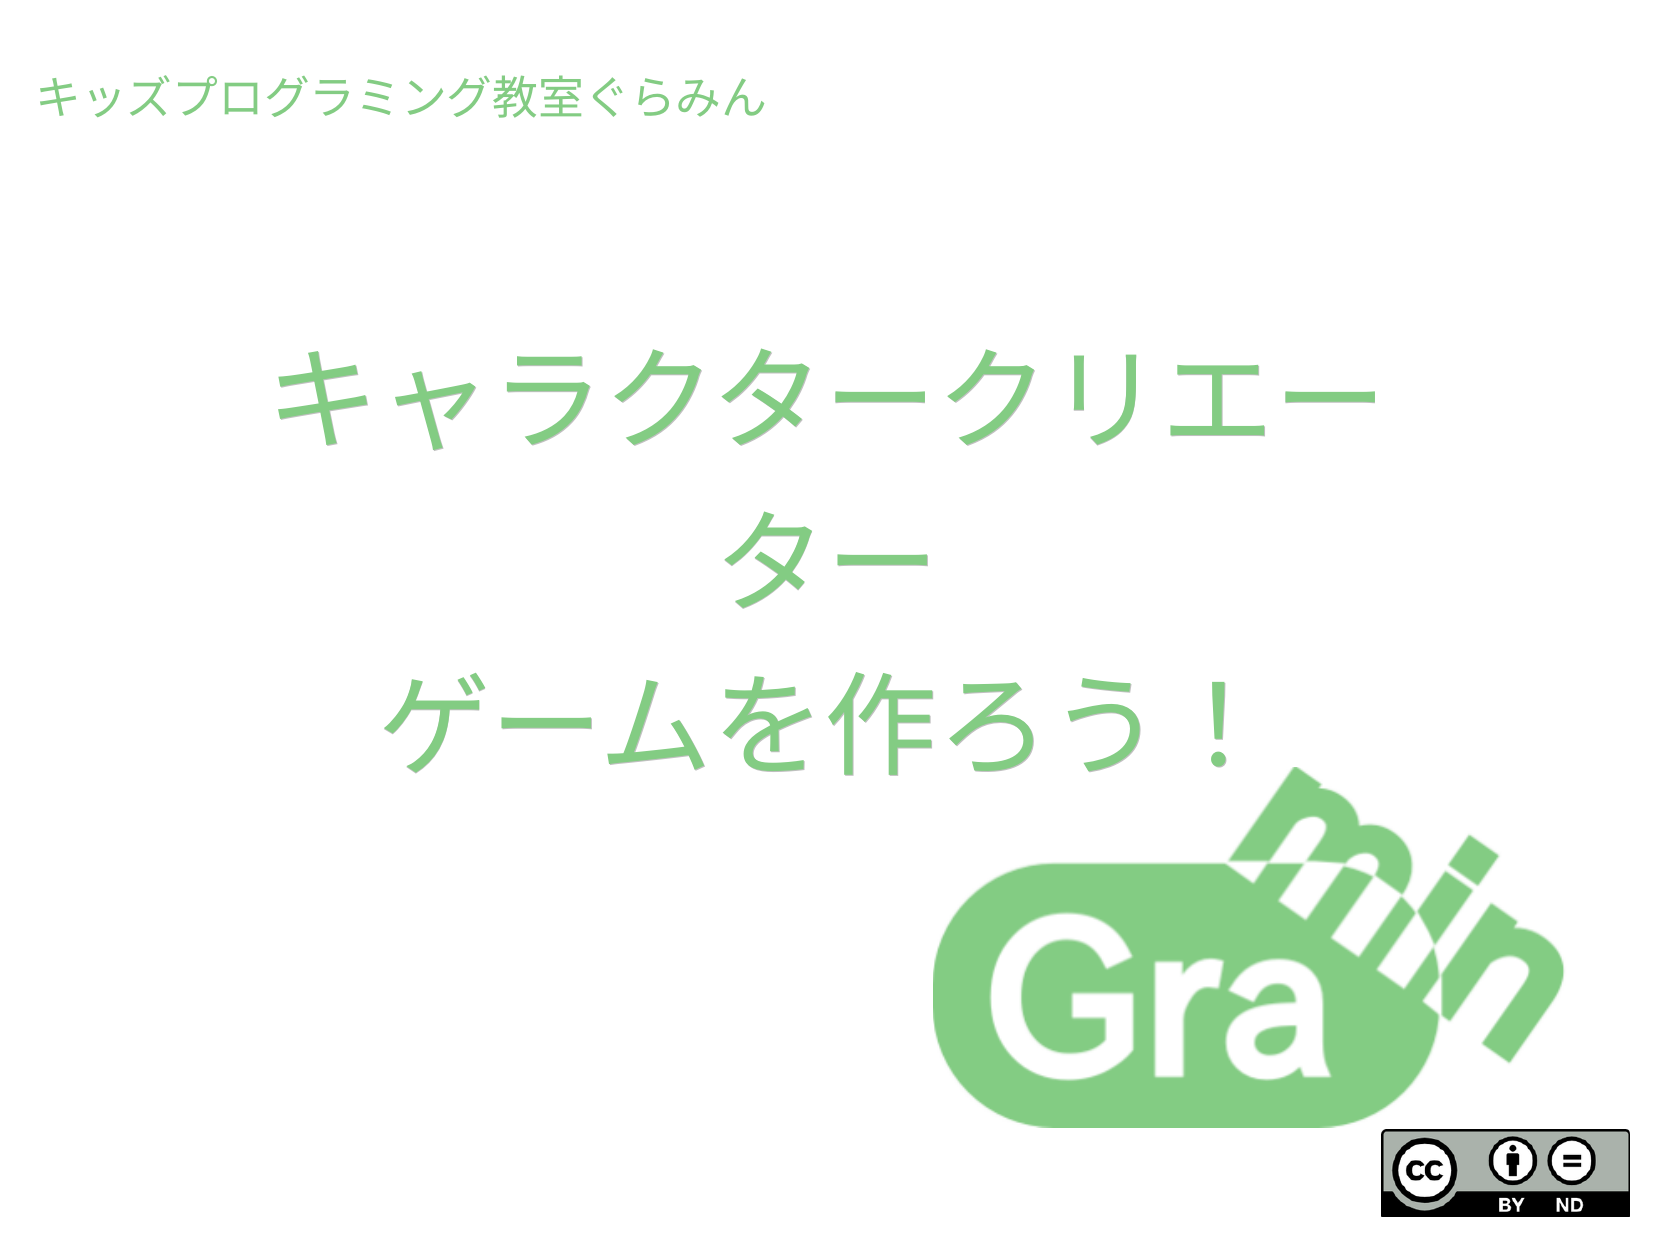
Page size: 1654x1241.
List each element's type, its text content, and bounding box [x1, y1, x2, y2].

picture [1381, 1129, 1630, 1217]
picture [933, 767, 1577, 1128]
title キャラクタークリエーター ゲームを作ろう！ [159, 299, 1495, 810]
title キッズプログラミング教室ぐらみん [35, 31, 1075, 160]
